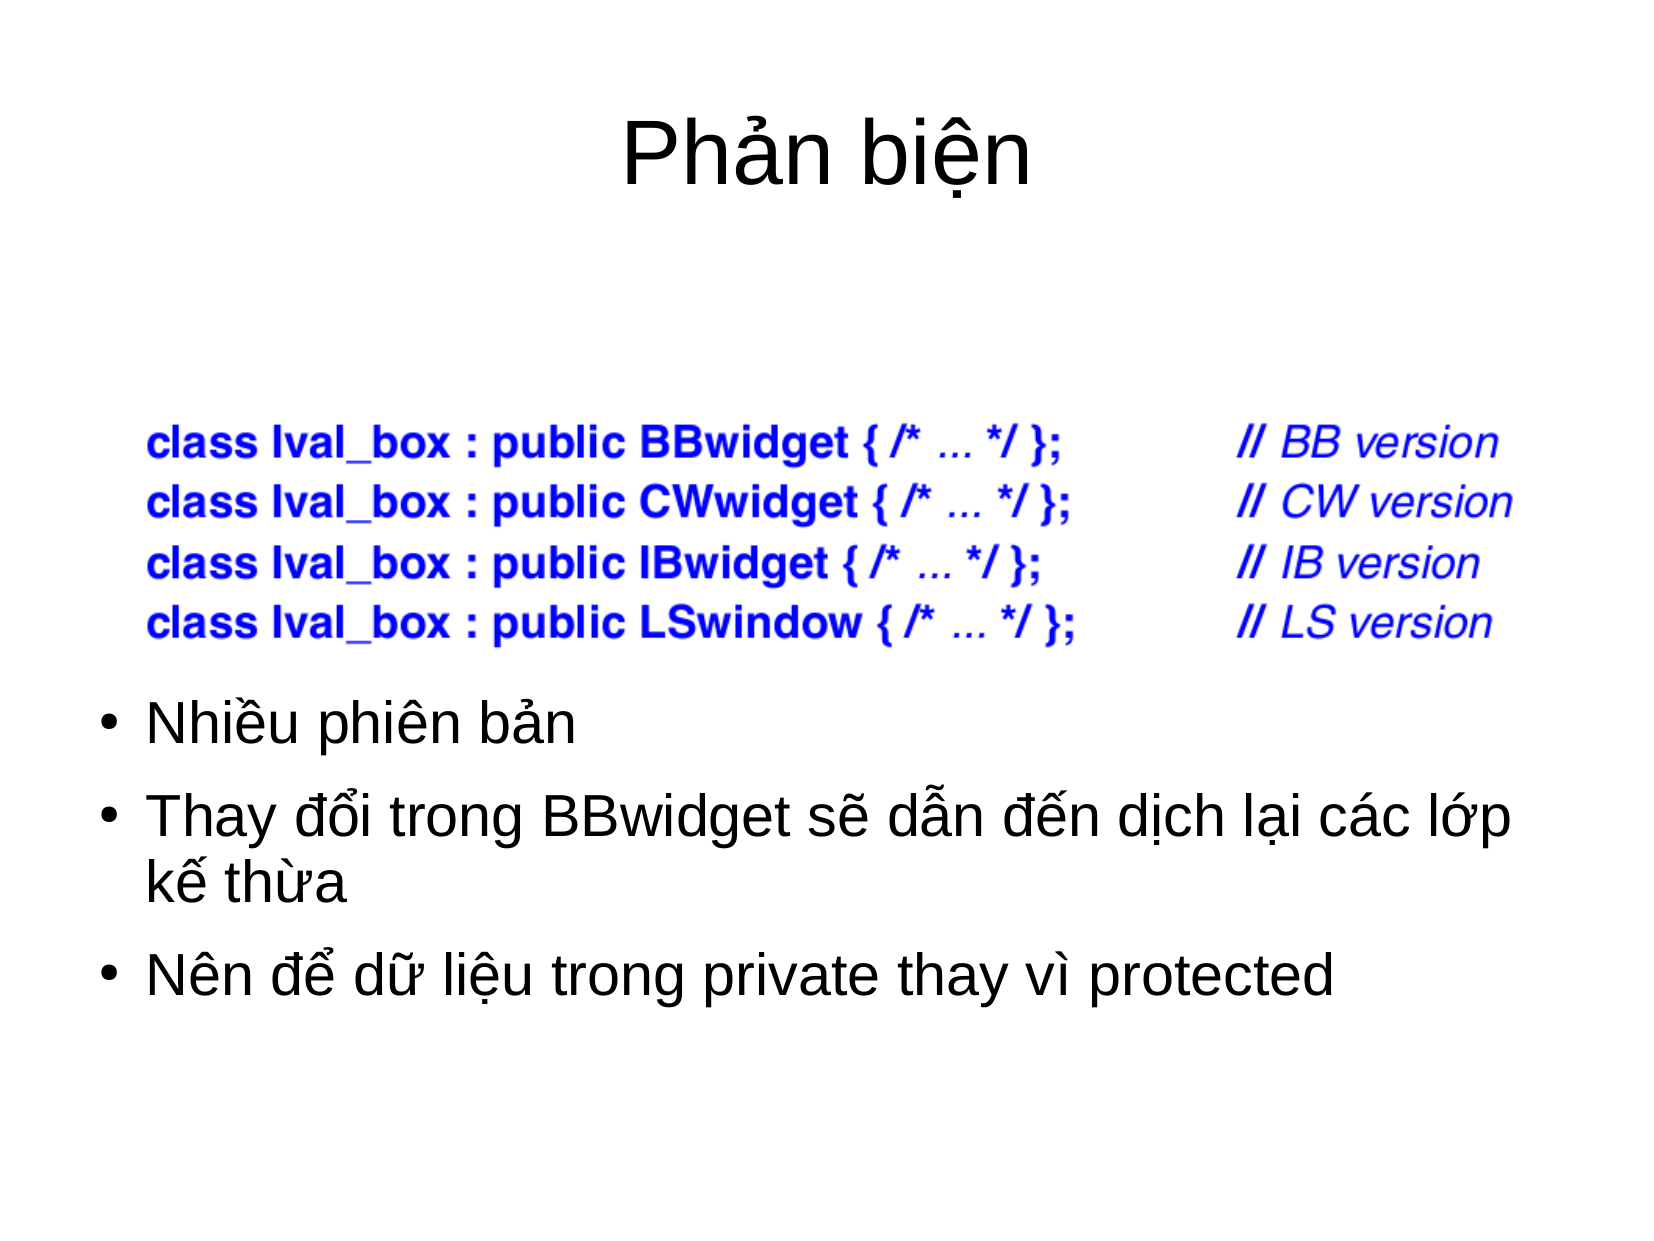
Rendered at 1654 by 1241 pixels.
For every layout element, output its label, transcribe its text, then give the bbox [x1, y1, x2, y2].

list Nhiều phiên bản Thay đổi trong BBwidget sẽ dẫn đến dịch lại các lớp kế thừa Nên để dữ liệu trong private thay vì protected [82, 690, 1571, 1010]
picture [129, 414, 1527, 661]
title Phản biện [82, 49, 1571, 257]
